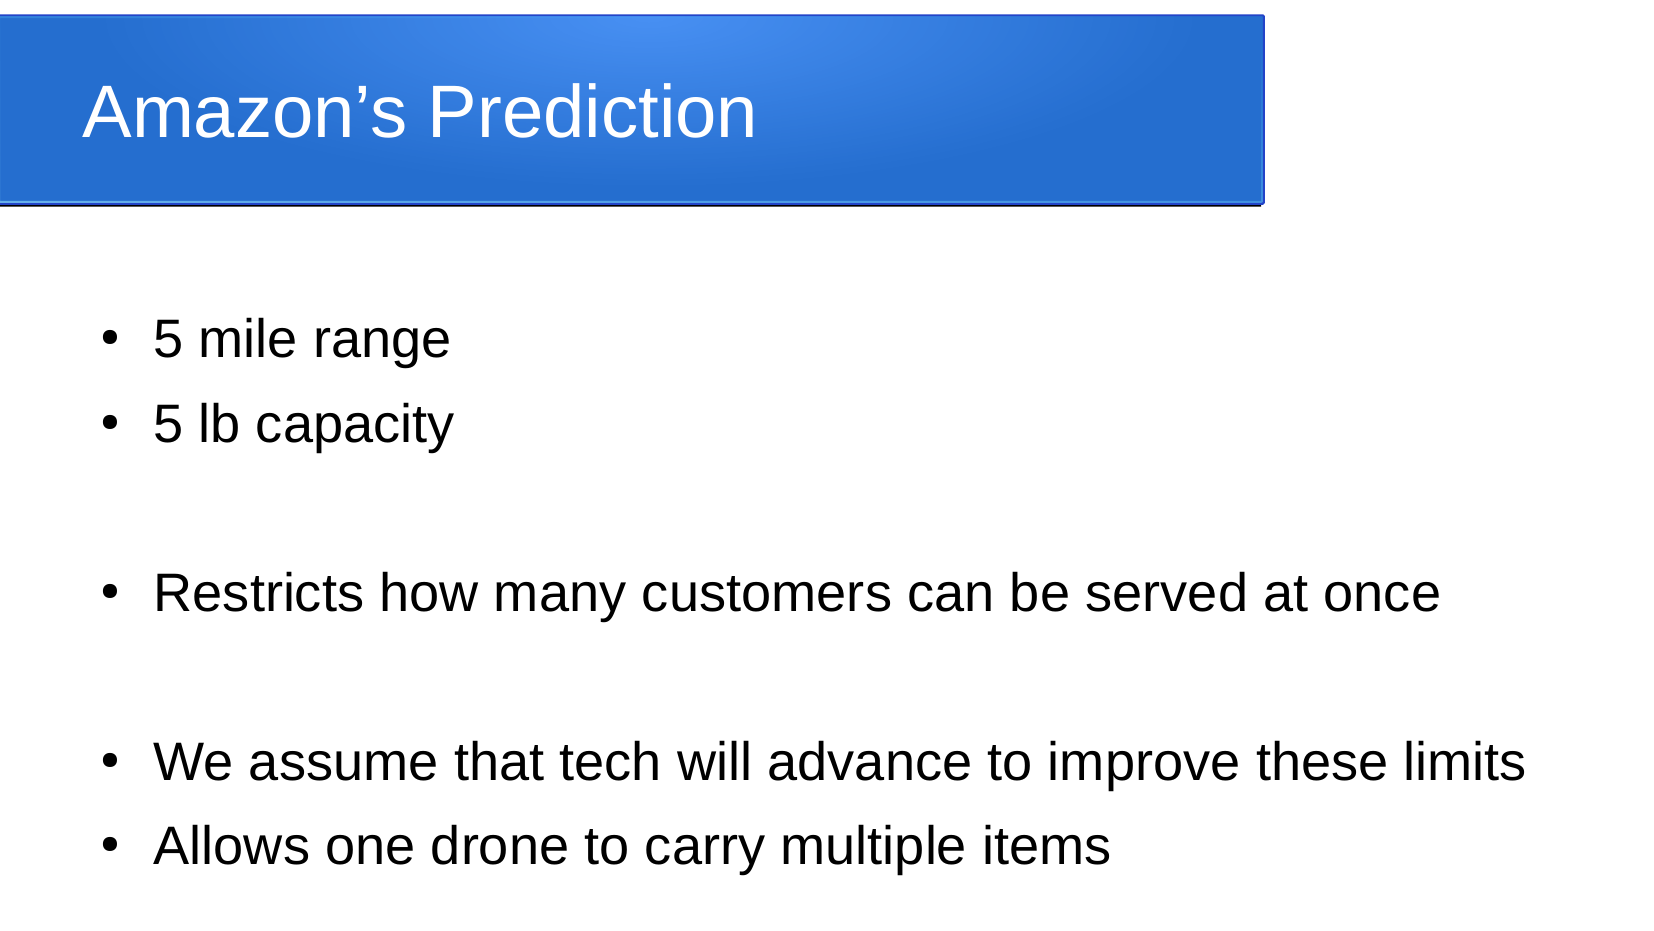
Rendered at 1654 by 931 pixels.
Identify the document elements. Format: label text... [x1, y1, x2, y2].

title Amazon’s Prediction [82, 35, 1235, 189]
list 5 mile range 5 lb capacity Restricts how many customers can be served at once We assume that tech will advance to improve these limits Allows one drone to carry multiple items [82, 224, 1571, 898]
